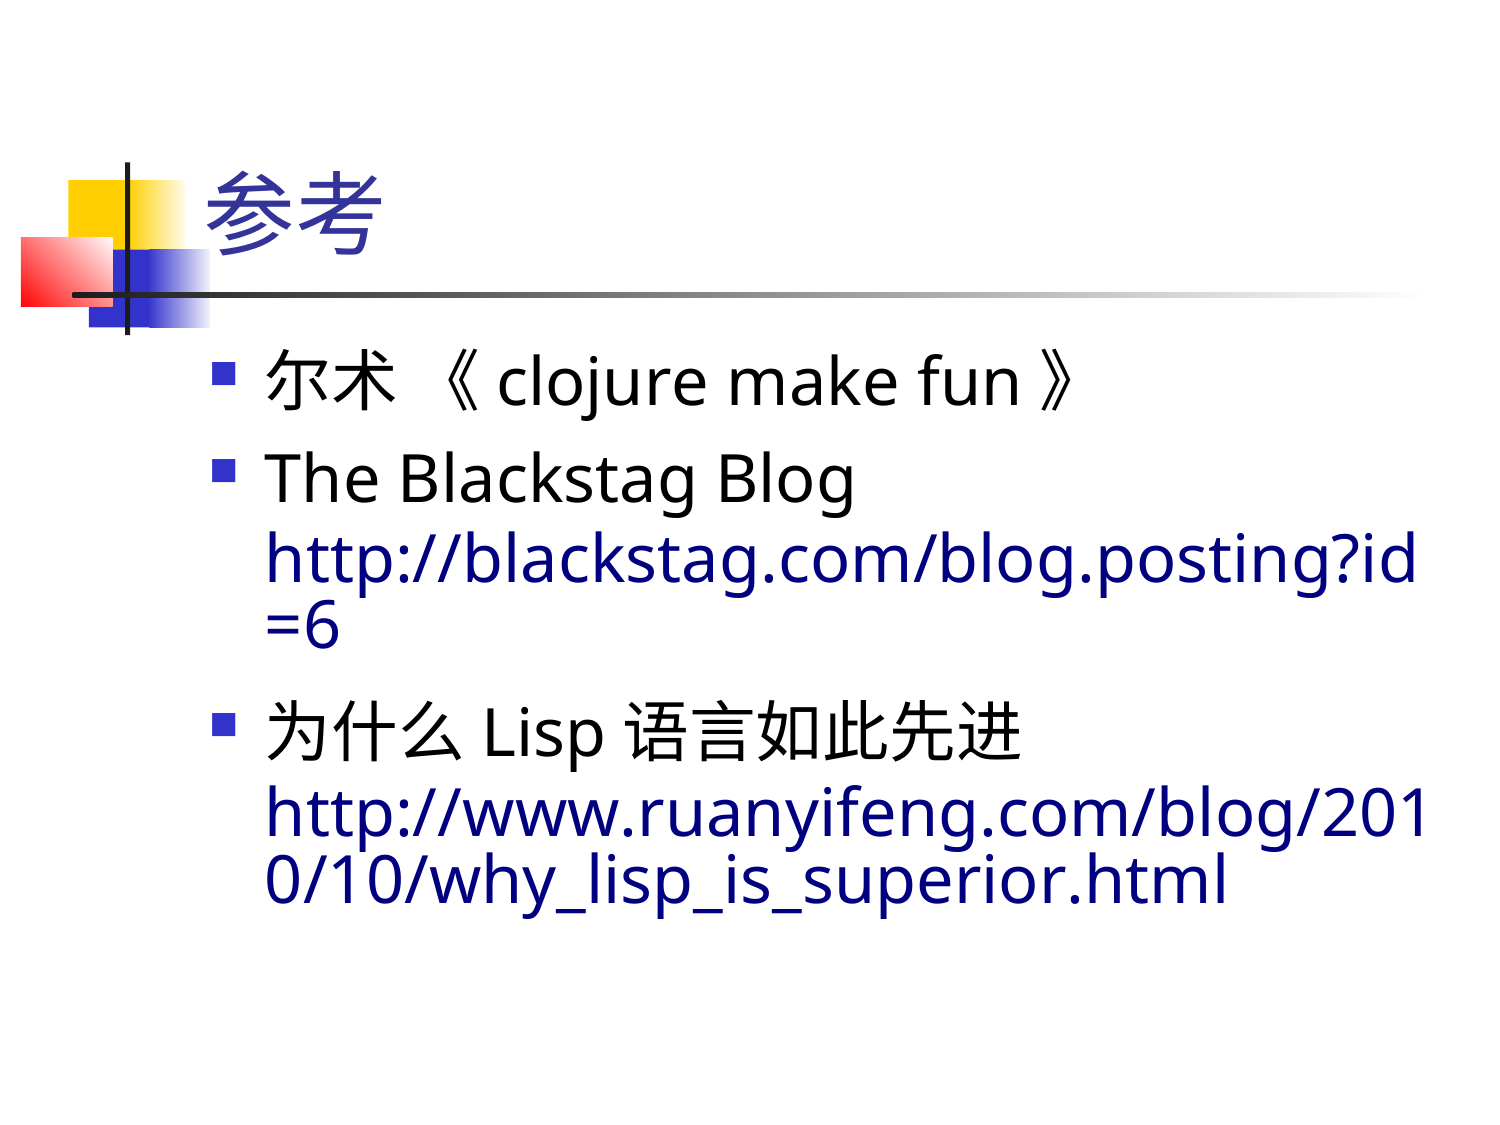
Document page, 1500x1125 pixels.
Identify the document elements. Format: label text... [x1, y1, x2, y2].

title 参考 [188, 35, 1468, 276]
list 尔术 《clojure make fun》 The Blackstag Blog http://blackstag.com/blog.posting?id=6 为什么Lisp语言如此先进 http://www.ruanyifeng.com/blog/2010/10/why_lisp_is_superior.html [193, 331, 1469, 1007]
